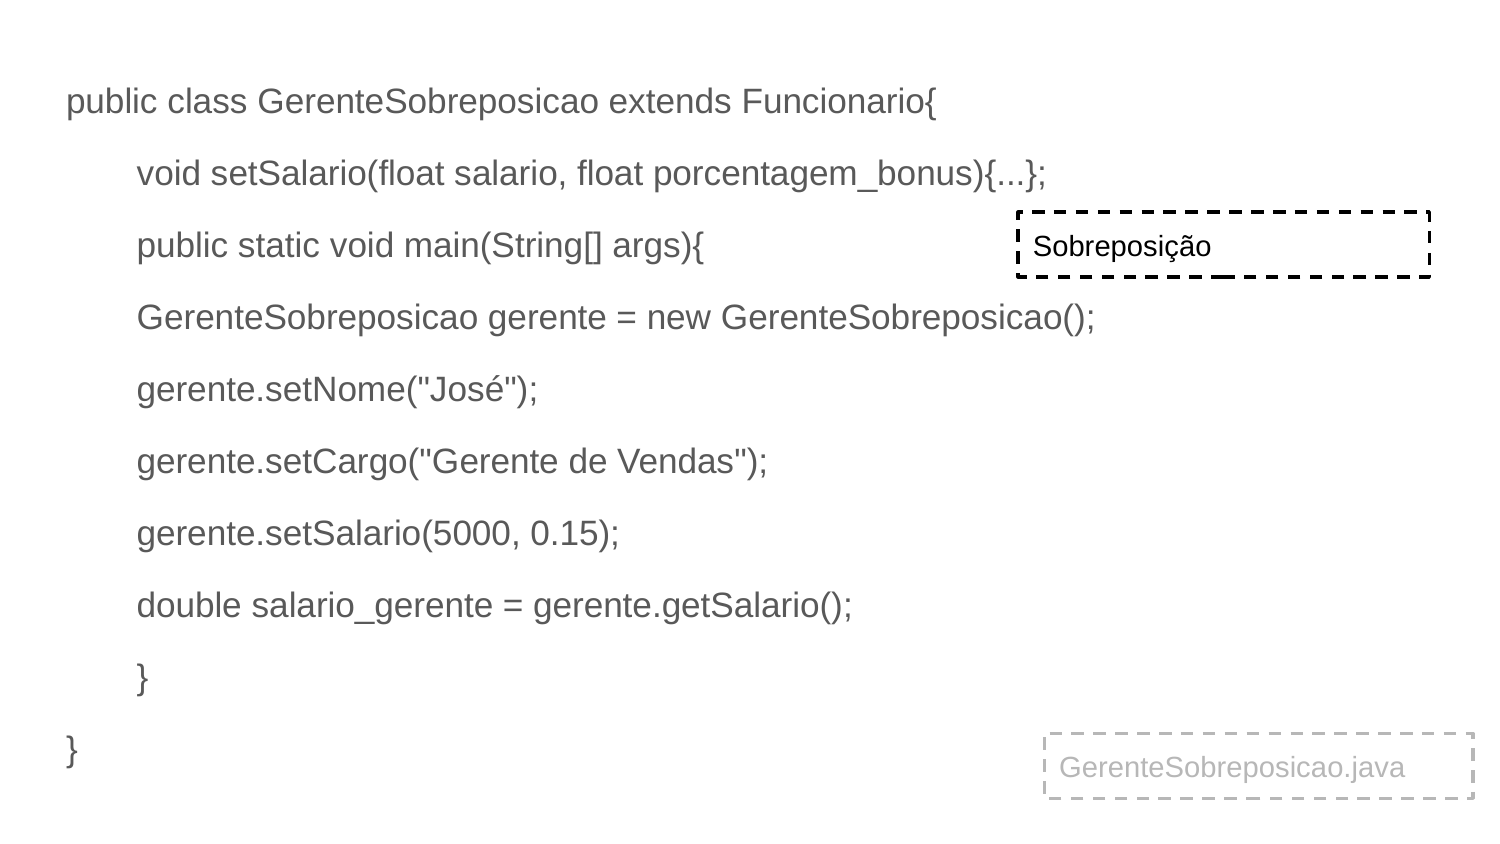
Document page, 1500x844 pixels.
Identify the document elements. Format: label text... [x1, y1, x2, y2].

list public class GerenteSobreposicao extends Funcionario{ void setSalario(float salario, float porcentagem_bonus){...}; public static void main(String[] args){ GerenteSobreposicao gerente = new GerenteSobreposicao(); gerente.setNome("José"); gerente.setCargo("Gerente de Vendas"); gerente.setSalario(5000, 0.15); double salario_gerente = gerente.getSalario(); } } [51, 57, 1449, 785]
text_box Sobreposição [1017, 212, 1430, 278]
text_box GerenteSobreposicao.java [1044, 733, 1474, 799]
